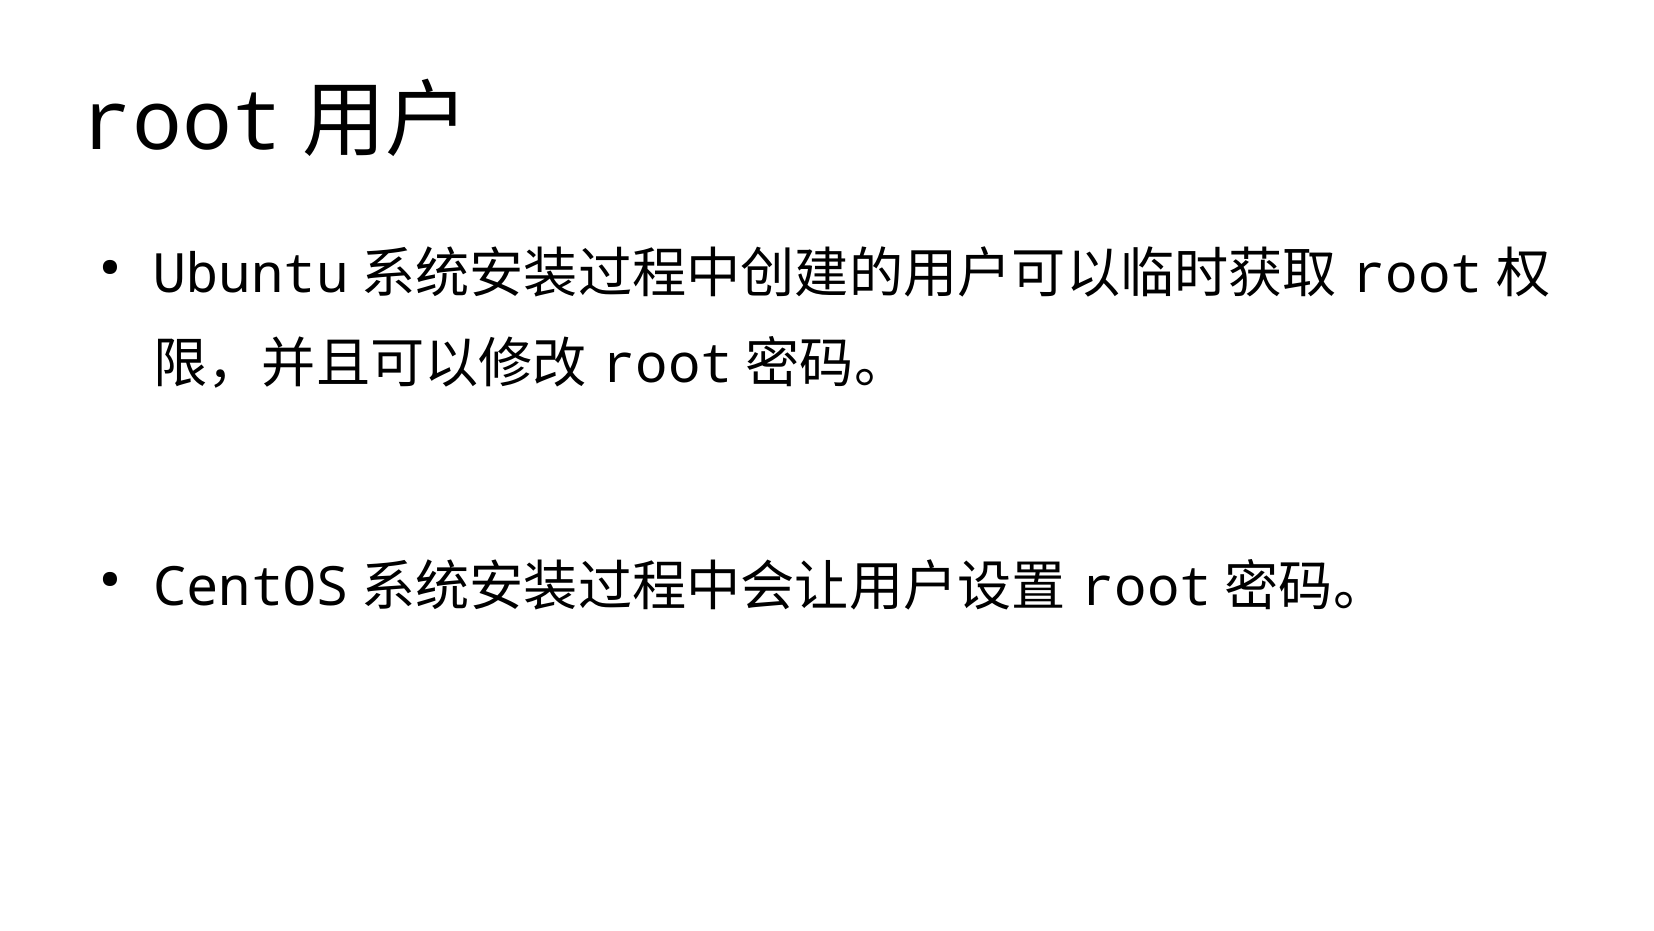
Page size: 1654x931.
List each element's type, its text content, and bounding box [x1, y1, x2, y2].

title root用户 [82, 37, 1571, 189]
list Ubuntu系统安装过程中创建的用户可以临时获取root权限，并且可以修改root密码。 CentOS系统安装过程中会让用户设置root密码。 [82, 217, 1571, 758]
